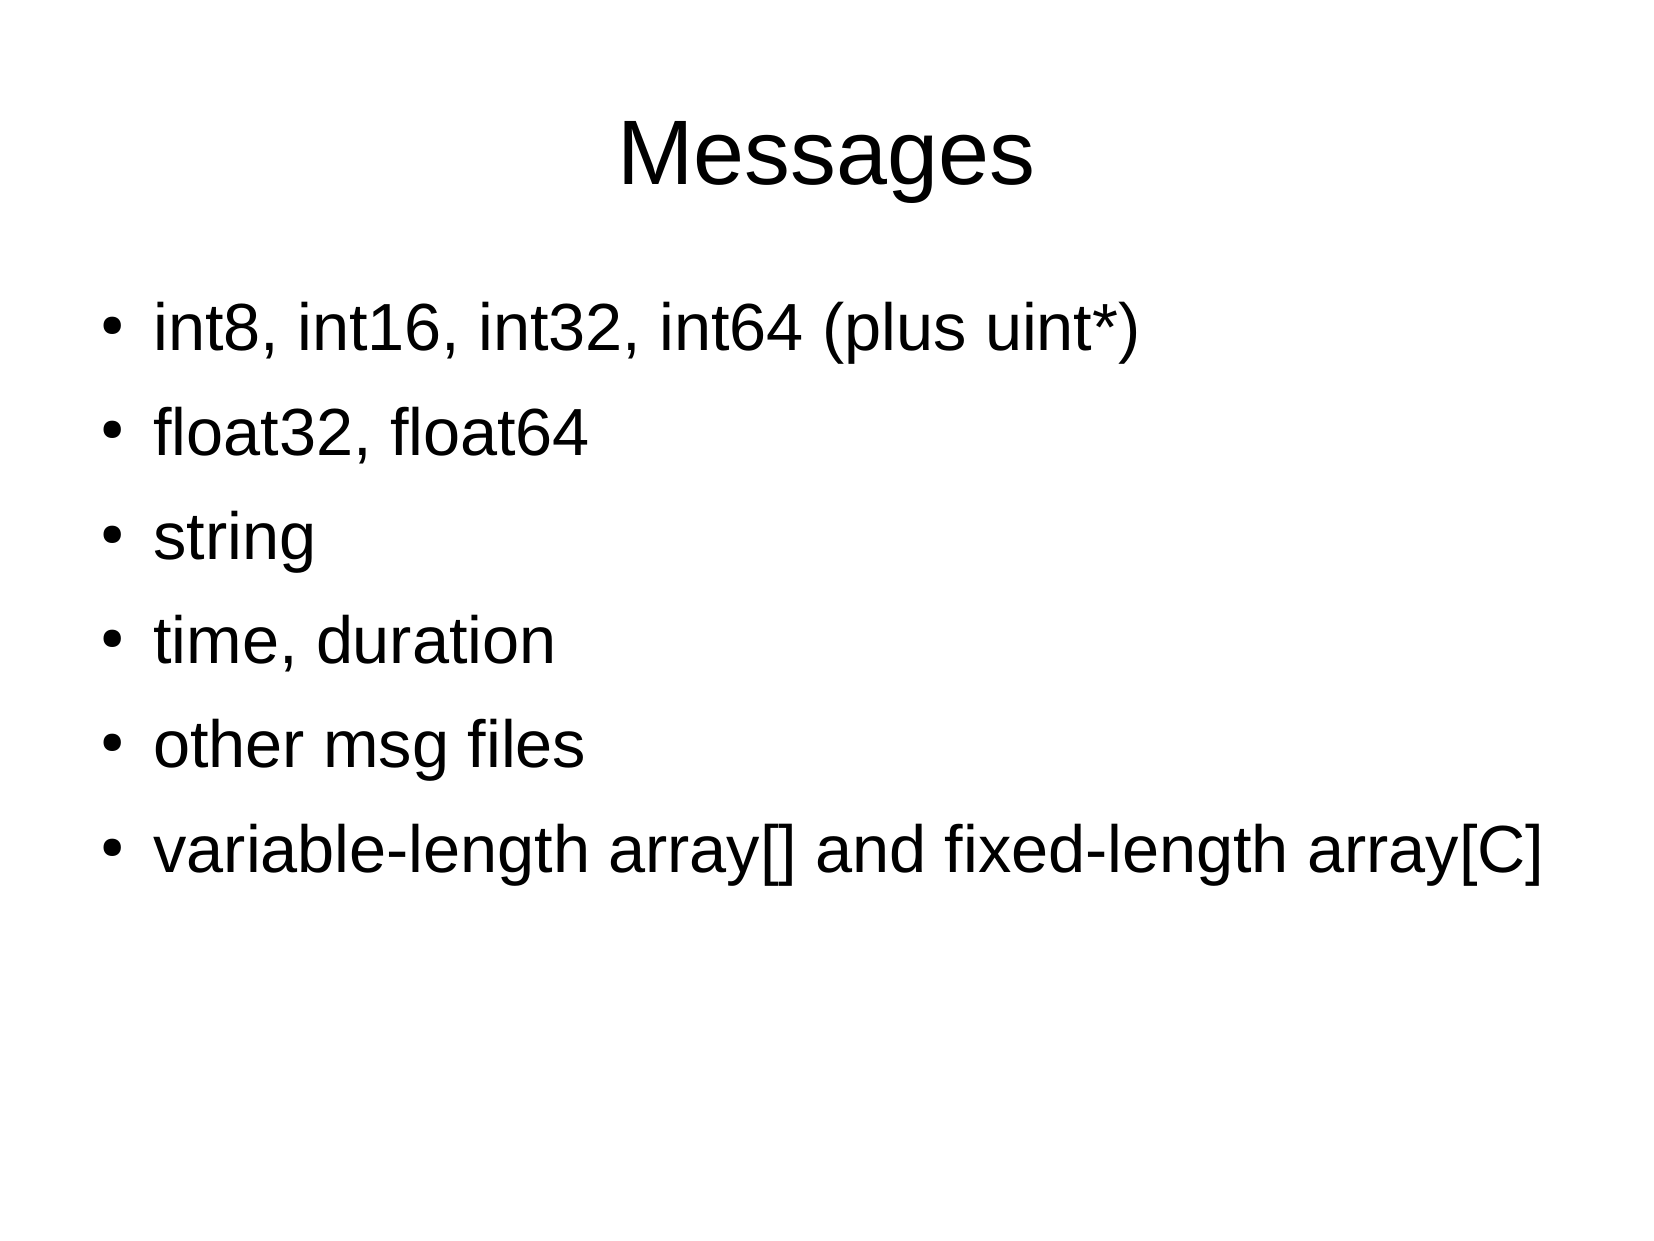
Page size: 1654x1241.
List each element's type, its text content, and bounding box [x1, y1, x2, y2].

list int8, int16, int32, int64 (plus uint*) float32, float64 string time, duration other msg files variable-length array[] and fixed-length array[C] [82, 290, 1571, 1010]
title Messages [82, 49, 1571, 257]
